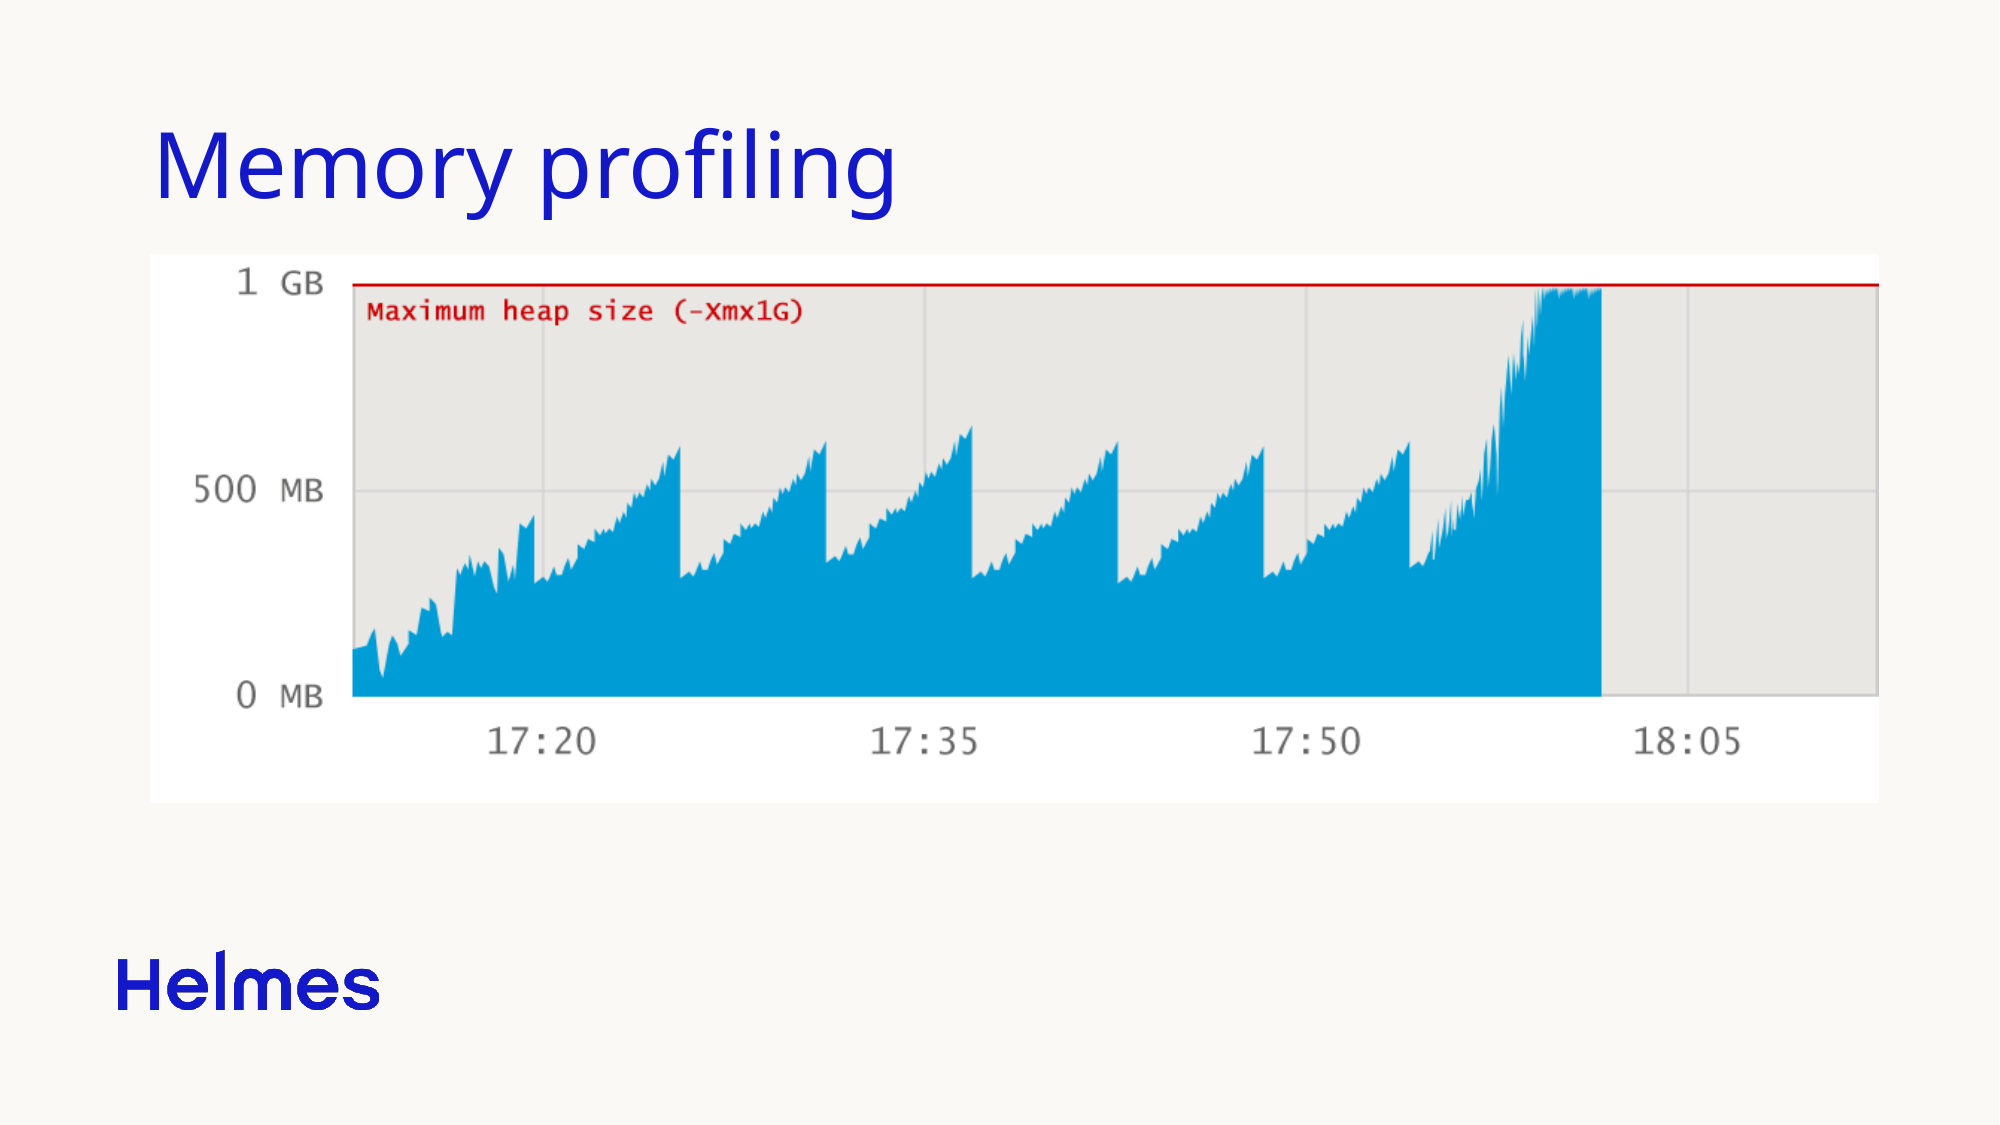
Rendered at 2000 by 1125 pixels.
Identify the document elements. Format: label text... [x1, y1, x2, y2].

picture [150, 254, 1879, 804]
picture [118, 950, 379, 1010]
text_box Memory profiling [137, 59, 1862, 277]
